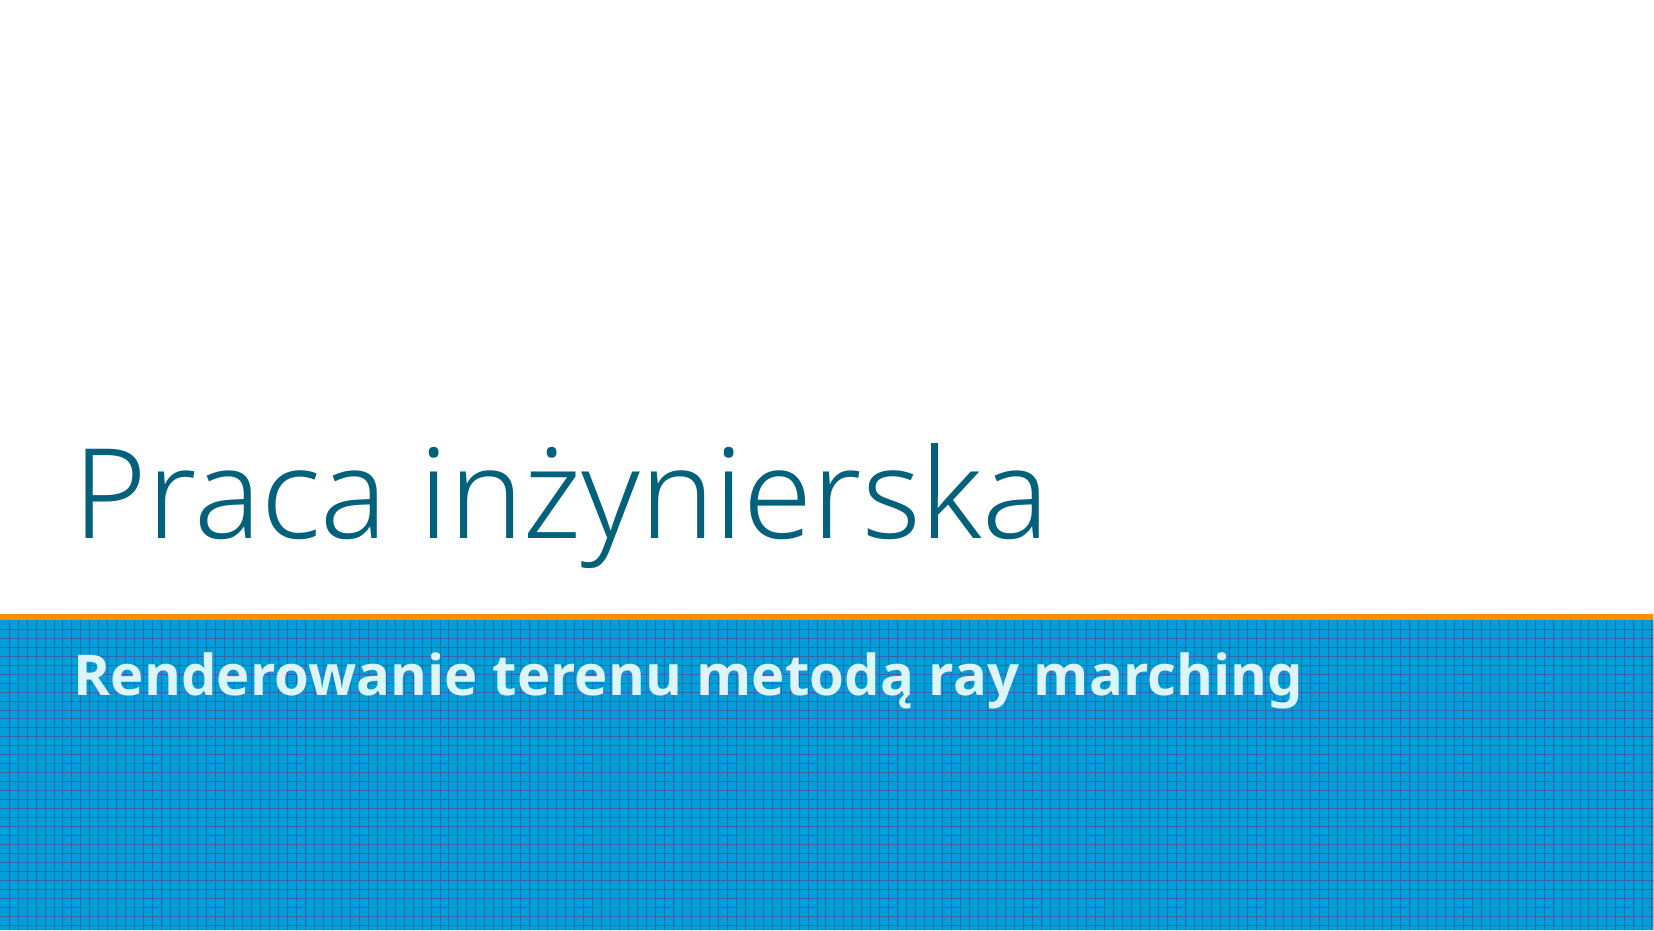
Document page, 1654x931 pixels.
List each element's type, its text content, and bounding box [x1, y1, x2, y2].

title Praca inżynierska [73, 44, 1551, 576]
subtitle Renderowanie terenu metodą ray marching [73, 634, 1551, 827]
